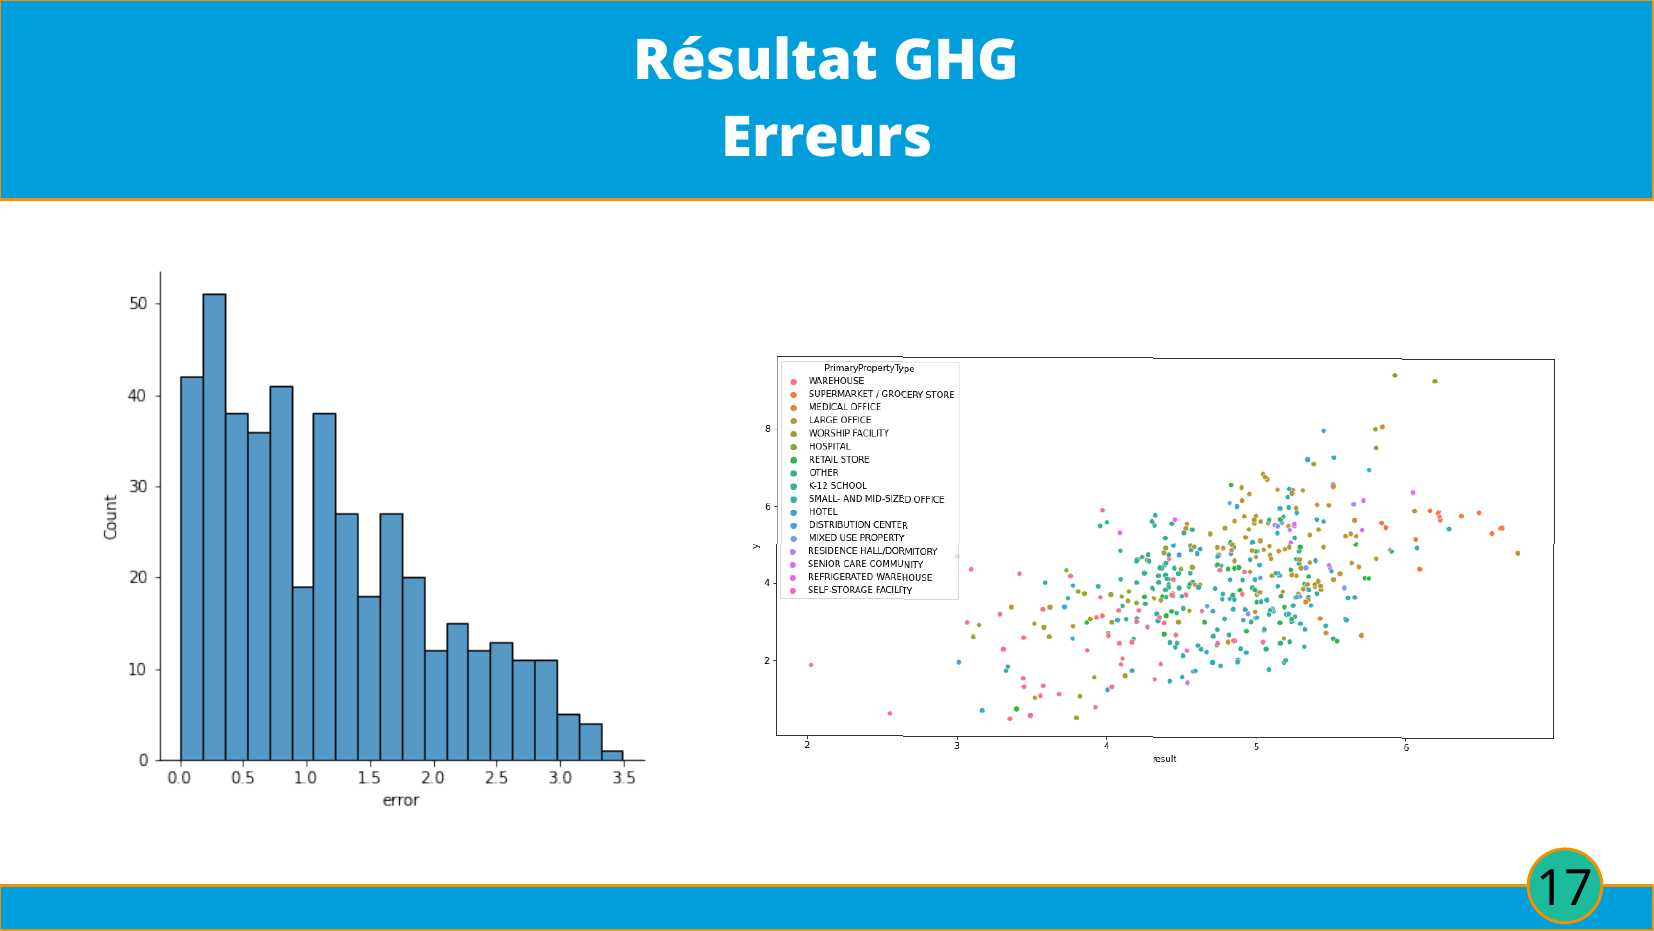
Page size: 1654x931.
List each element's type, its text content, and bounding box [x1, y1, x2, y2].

title Résultat GHG Erreurs [59, 37, 1595, 155]
picture [88, 254, 1654, 827]
